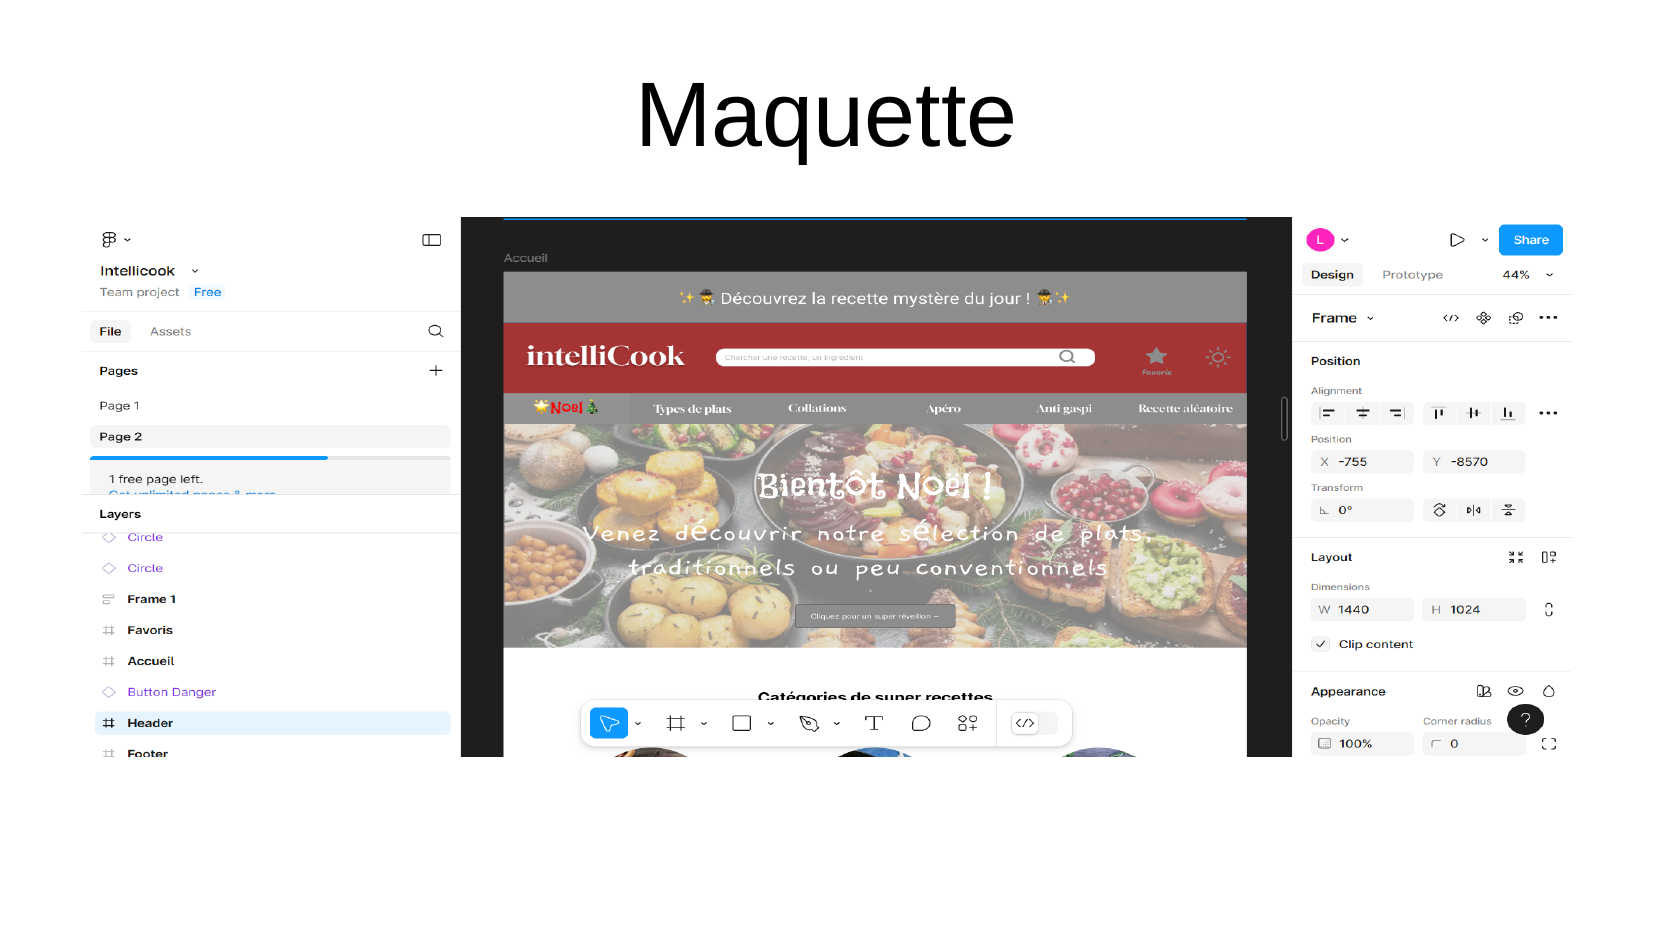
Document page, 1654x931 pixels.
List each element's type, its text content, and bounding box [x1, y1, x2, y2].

picture [82, 217, 1571, 758]
title Maquette [82, 37, 1571, 193]
